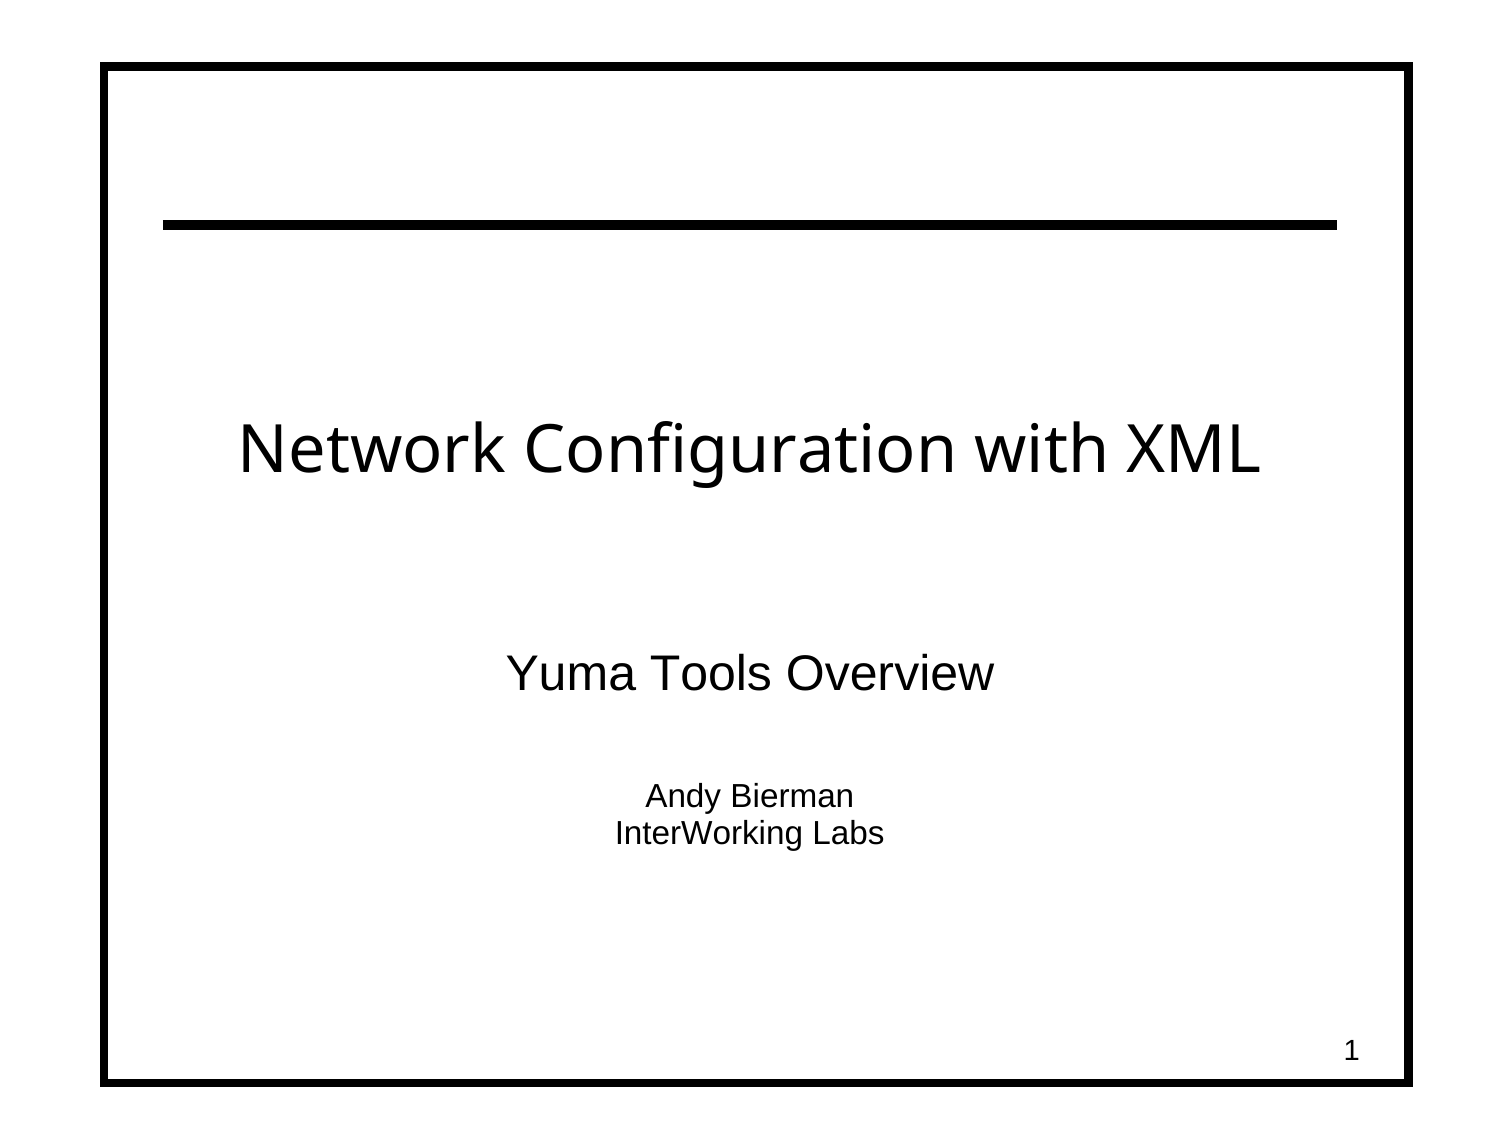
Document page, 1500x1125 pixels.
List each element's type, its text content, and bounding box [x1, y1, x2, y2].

subtitle Yuma Tools Overview Andy Bierman InterWorking Labs [225, 637, 1276, 926]
title Network Configuration with XML [112, 349, 1388, 591]
